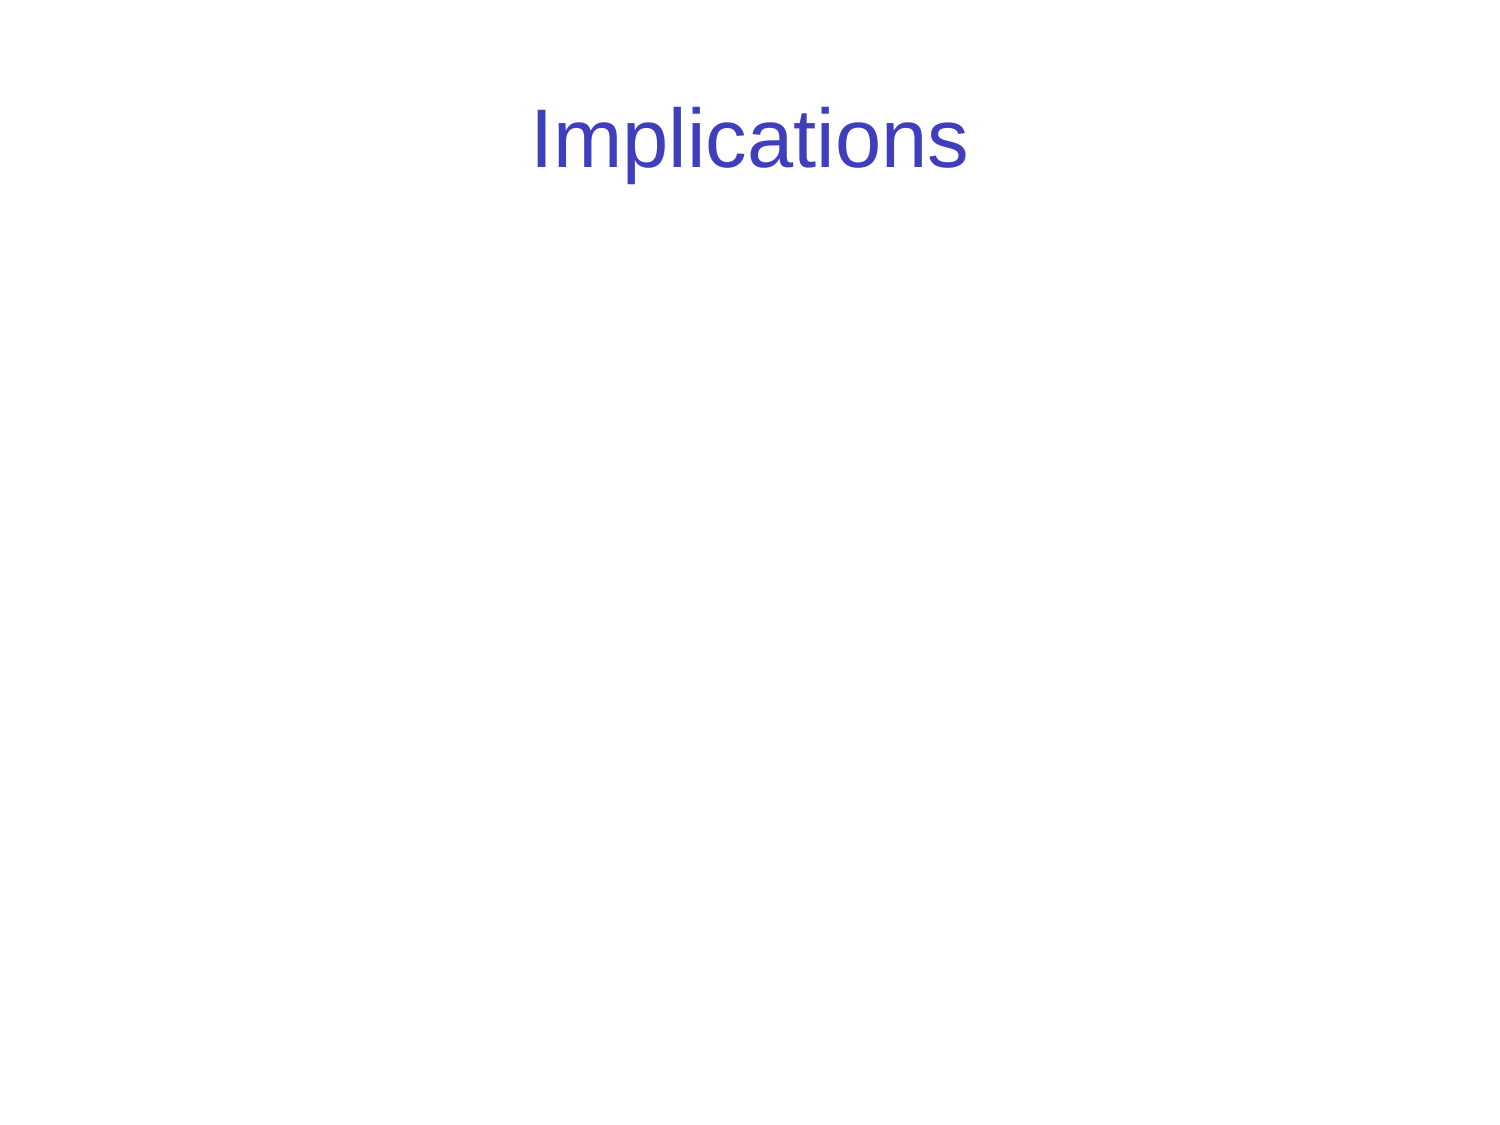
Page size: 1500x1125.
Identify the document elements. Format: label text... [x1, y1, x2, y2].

title Implications [75, 44, 1425, 233]
